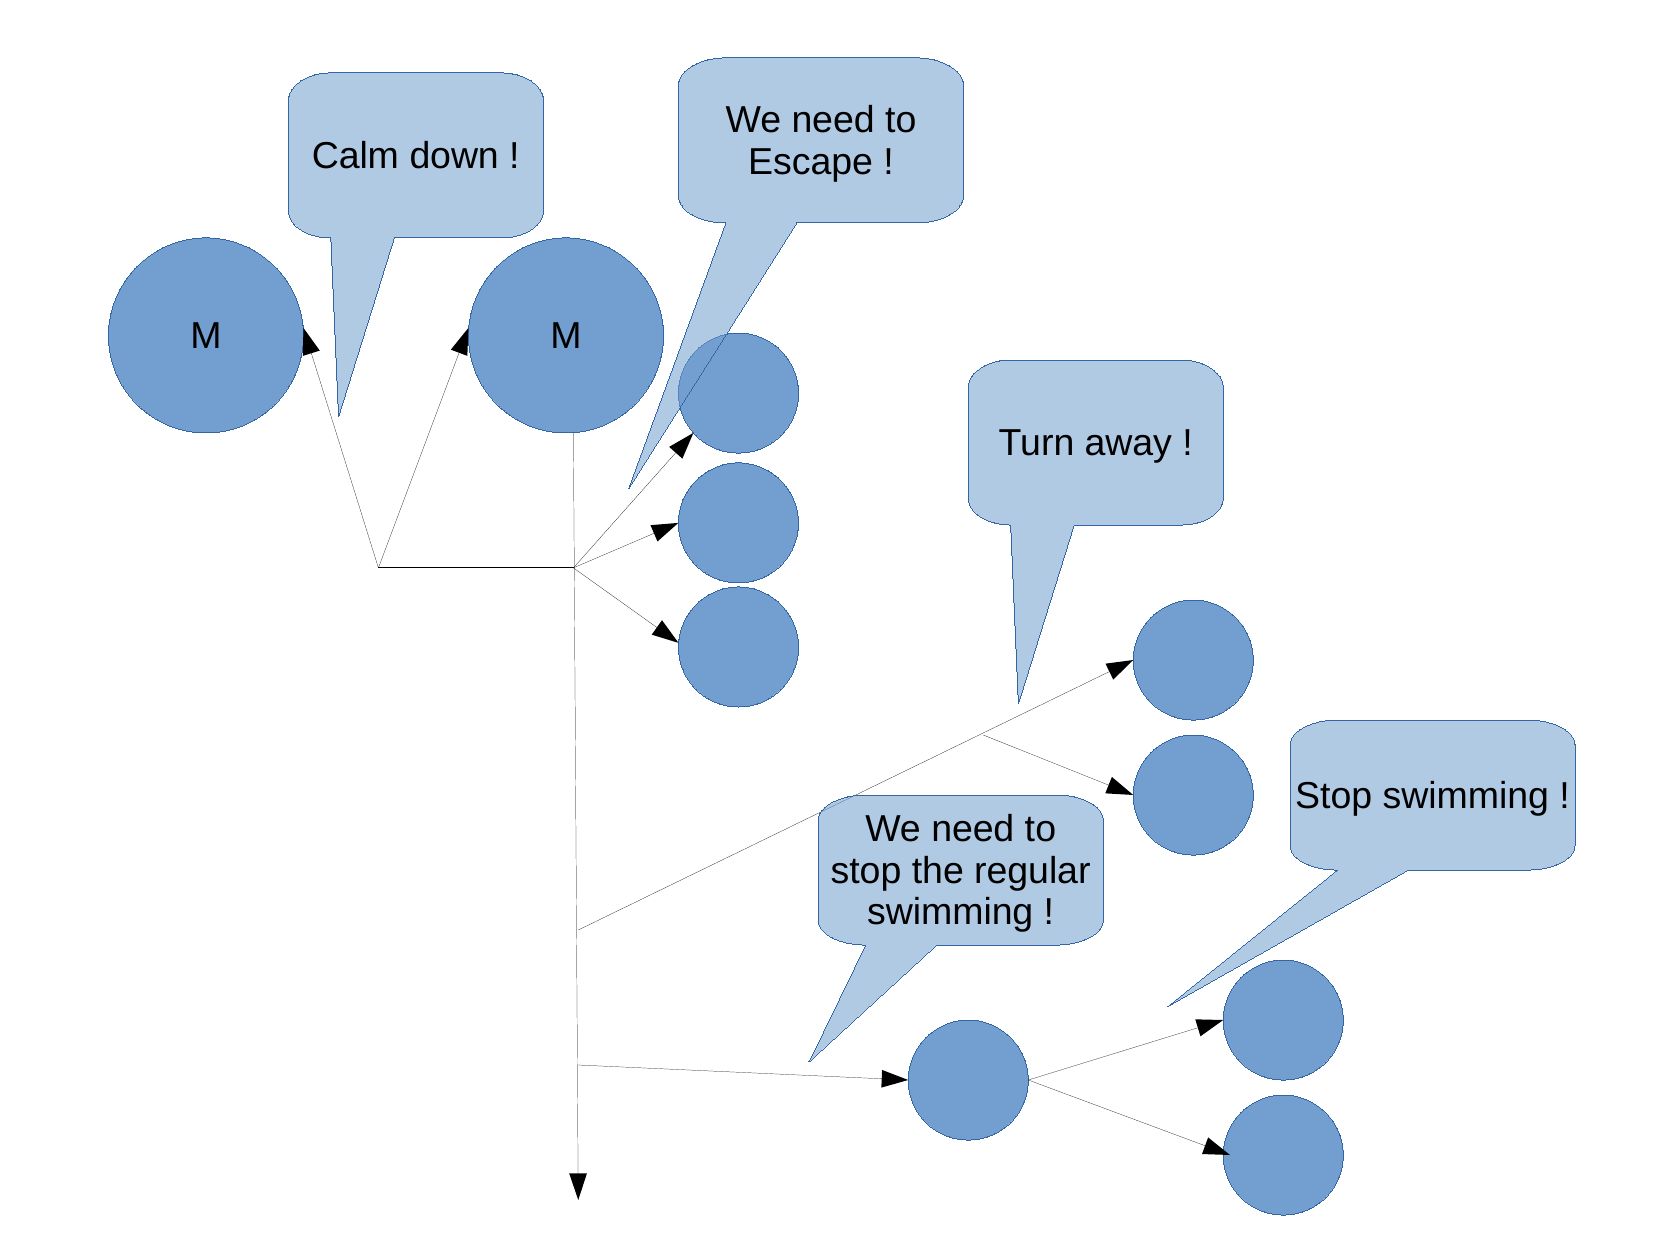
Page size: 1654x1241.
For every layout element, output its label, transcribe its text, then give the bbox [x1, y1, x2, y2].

text_box M [468, 237, 664, 433]
text_box [1223, 960, 1344, 1081]
text_box We need to stop the regular swimming ! [808, 795, 1104, 1062]
text_box [678, 586, 799, 708]
text_box Turn away ! [968, 360, 1224, 704]
text_box [678, 462, 799, 583]
text_box [1133, 735, 1254, 856]
text_box Calm down ! [288, 72, 544, 417]
text_box Stop swimming ! [1167, 720, 1576, 1007]
text_box We need to Escape ! [628, 57, 964, 489]
text_box [908, 1020, 1029, 1141]
text_box [1223, 1095, 1344, 1216]
text_box [1133, 600, 1254, 721]
text_box [680, 333, 799, 454]
text_box M [108, 237, 304, 433]
